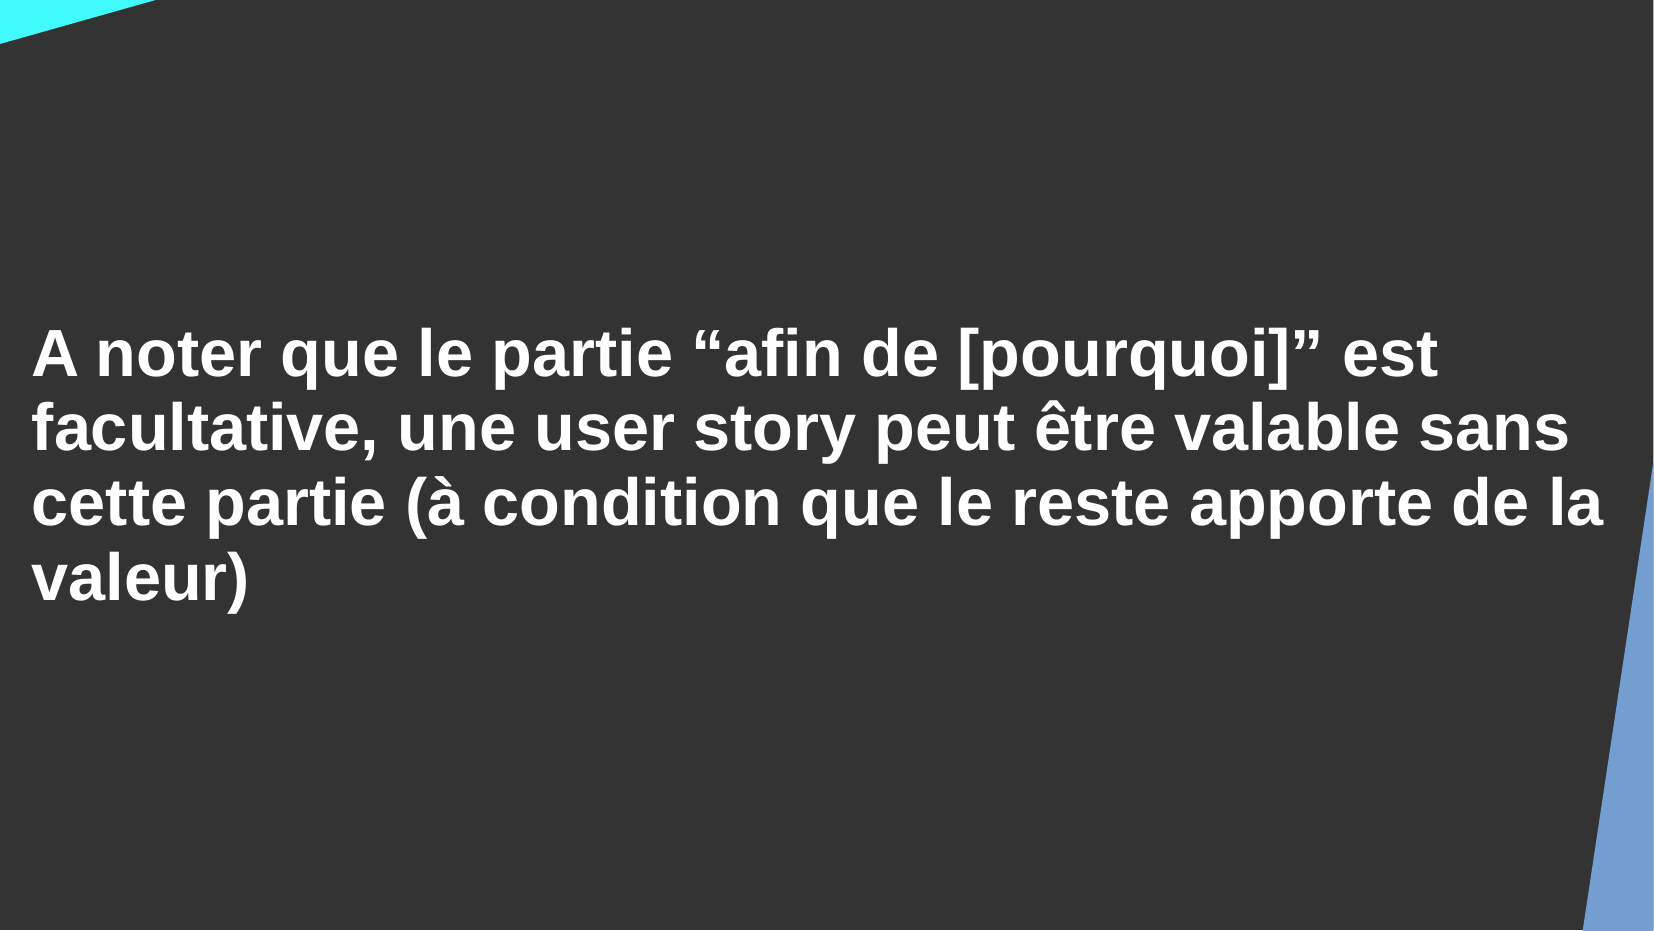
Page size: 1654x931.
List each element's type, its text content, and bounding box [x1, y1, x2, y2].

text_box [1582, 457, 1654, 931]
text_box [0, 0, 156, 44]
title A noter que le partie “afin de [pourquoi]” est facultative, une user story peut être valable sans cette partie (à condition que le reste apporte de la valeur) [31, 315, 1622, 615]
